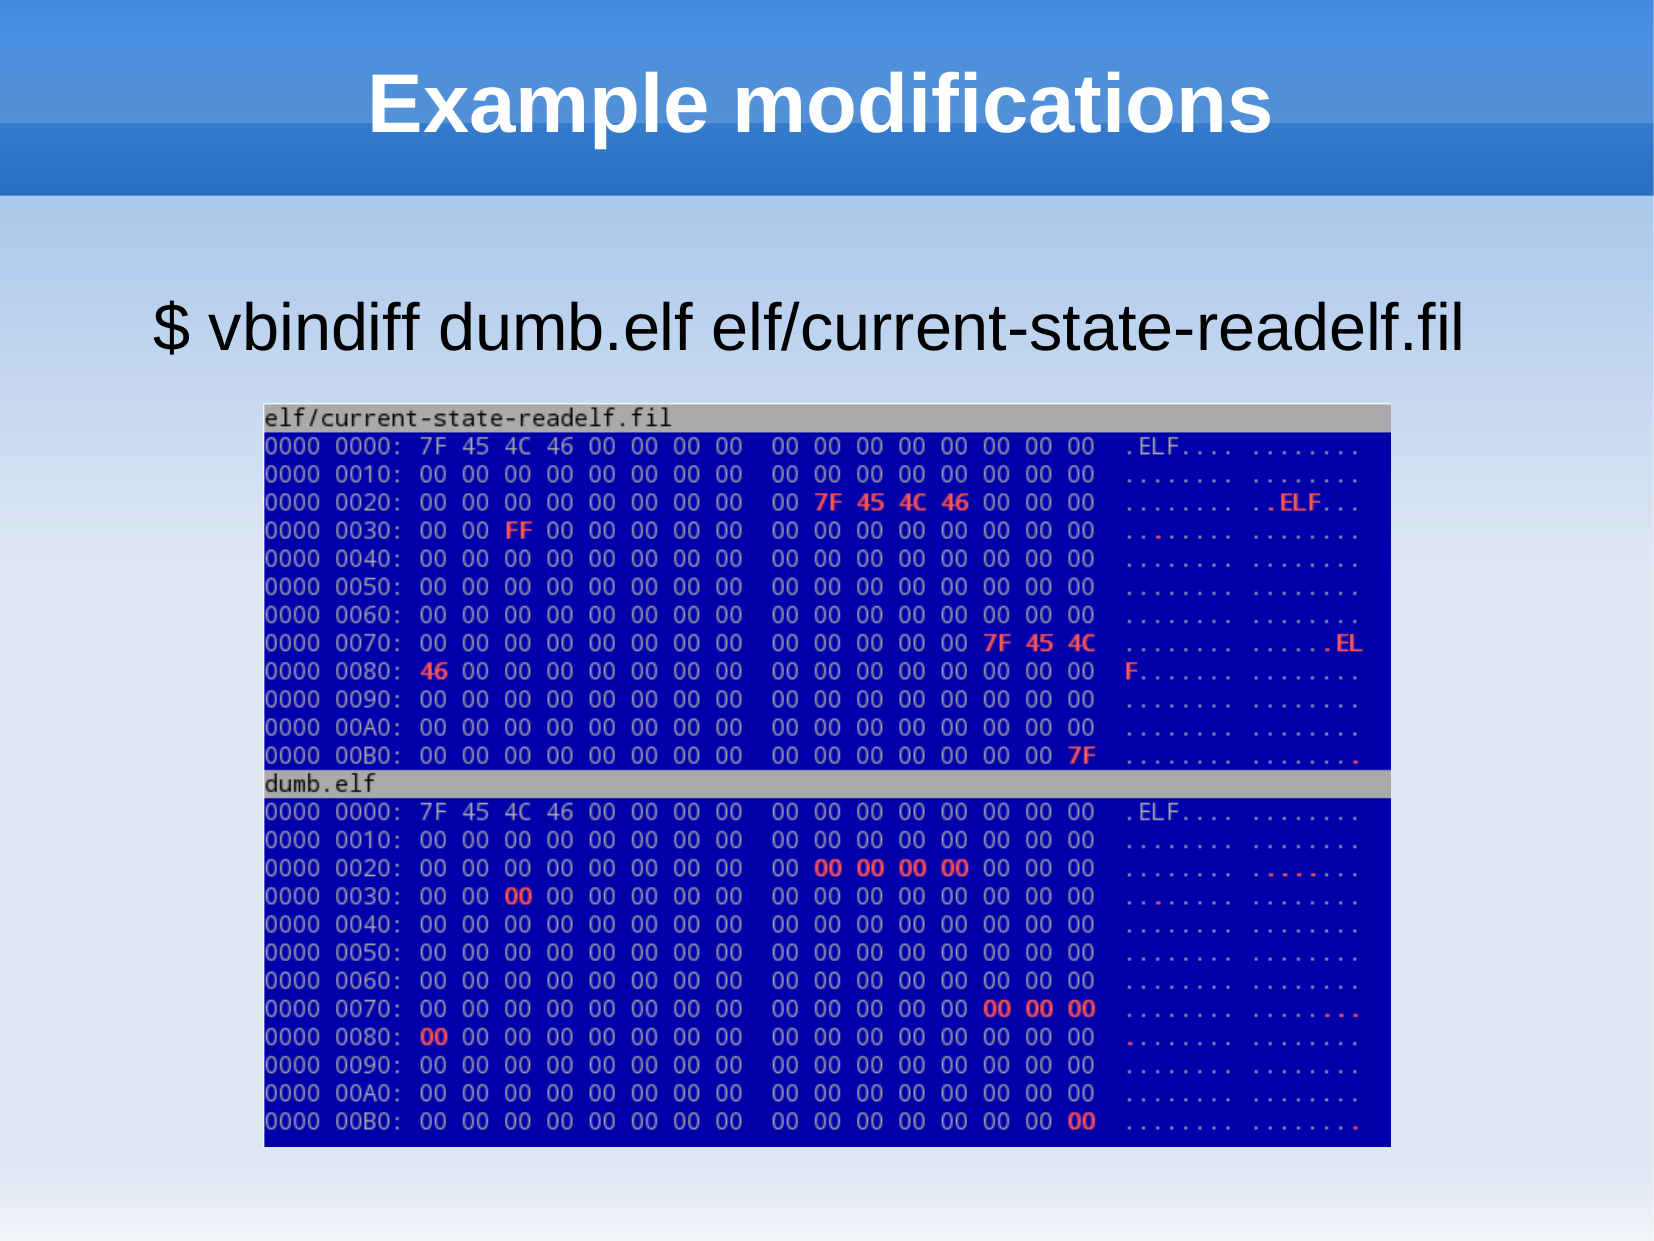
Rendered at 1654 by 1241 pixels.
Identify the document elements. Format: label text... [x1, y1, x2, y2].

title Example modifications [76, 0, 1565, 208]
list $ vbindiff dumb.elf elf/current-state-readelf.fil [82, 290, 1571, 1109]
picture [0, 0, 1654, 1241]
